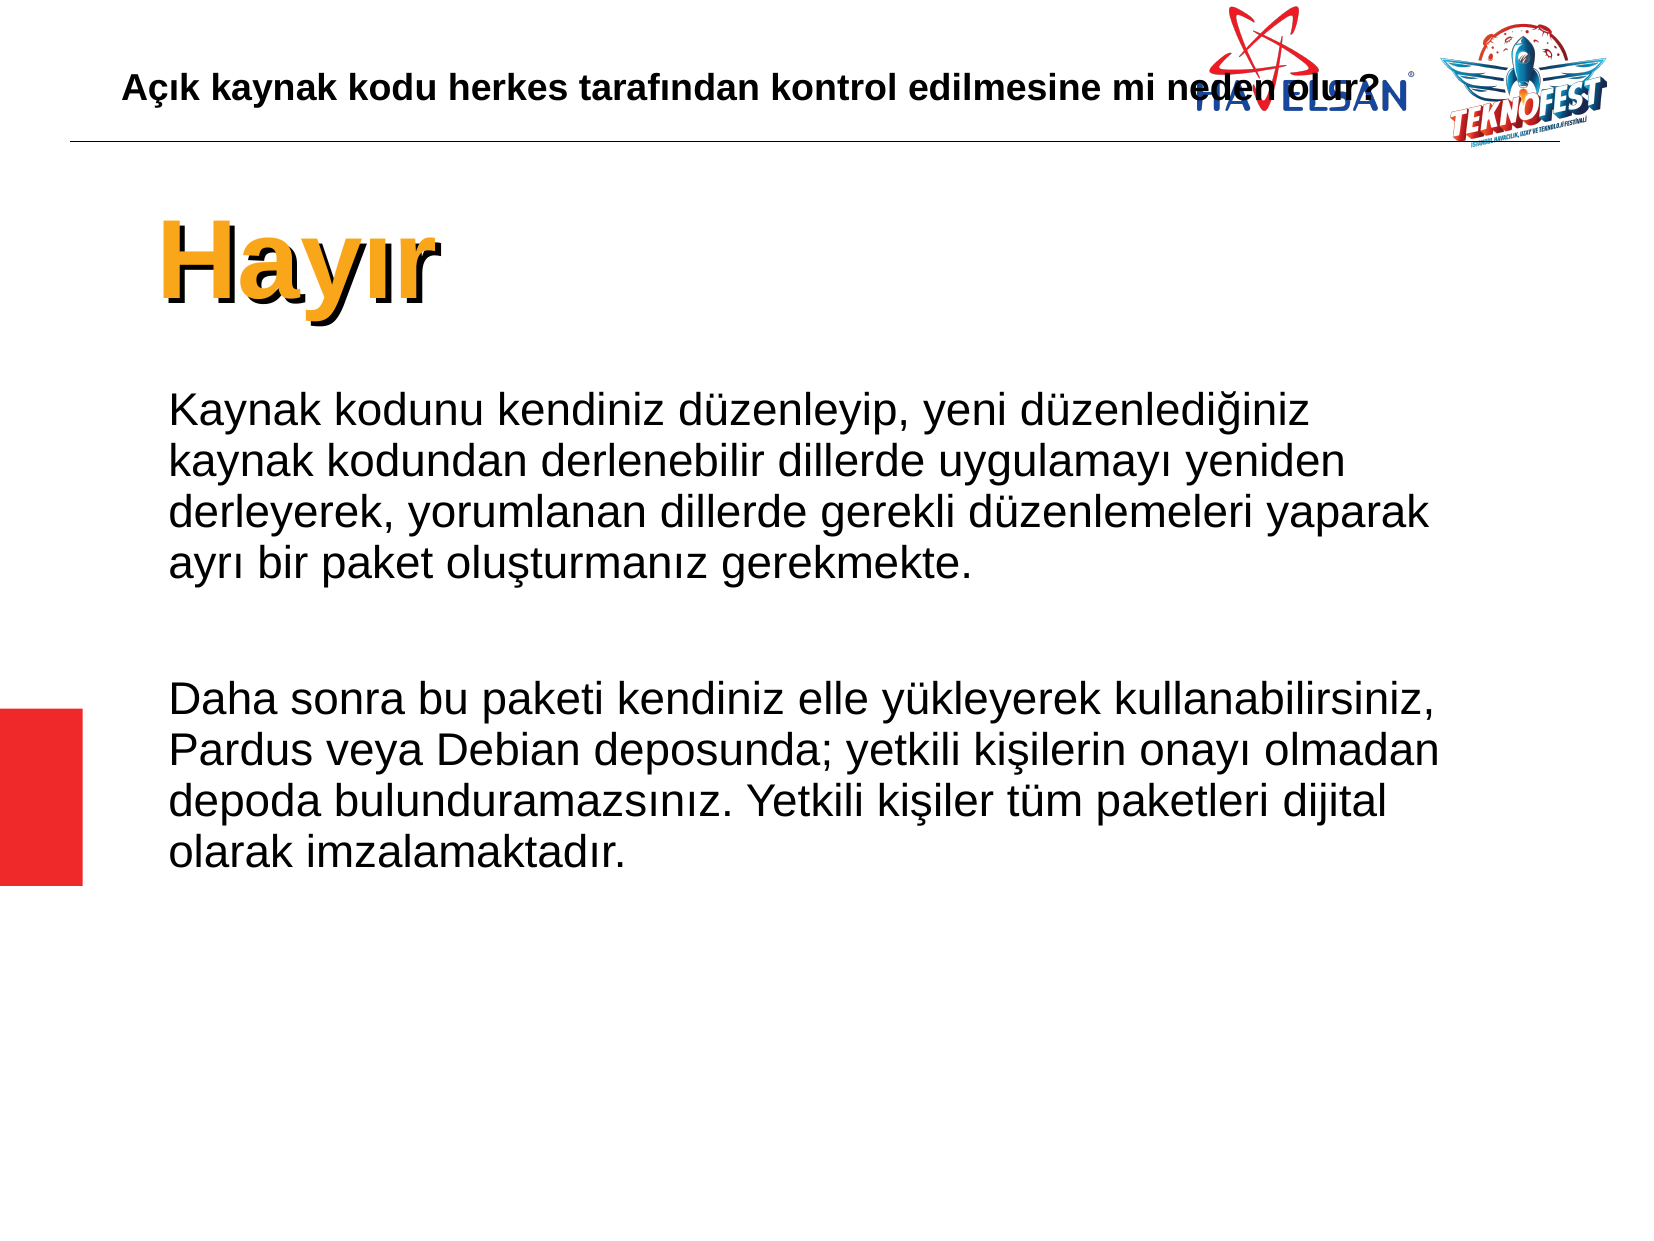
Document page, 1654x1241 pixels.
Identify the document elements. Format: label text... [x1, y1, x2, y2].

picture [1195, 2, 1630, 154]
text_box Açık kaynak kodu herkes tarafından kontrol edilmesine mi neden olur? [106, 59, 1536, 116]
text_box Hayır [141, 188, 1158, 330]
text_box Kaynak kodunu kendiniz düzenleyip, yeni düzenlediğiniz kaynak kodundan derlenebilir dillerde uygulamayı yeniden derleyerek, yorumlanan dillerde gerekli düzenlemeleri yaparak ayrı bir paket oluşturmanız gerekmekte. Daha sonra bu paketi kendiniz elle yükleyerek kullanabilirsiniz, Pardus veya Debian deposunda; yetkili kişilerin onayı olmadan depoda bulunduramazsınız. Yetkili kişiler tüm paketleri dijital olarak imzalamaktadır. [153, 376, 1465, 886]
